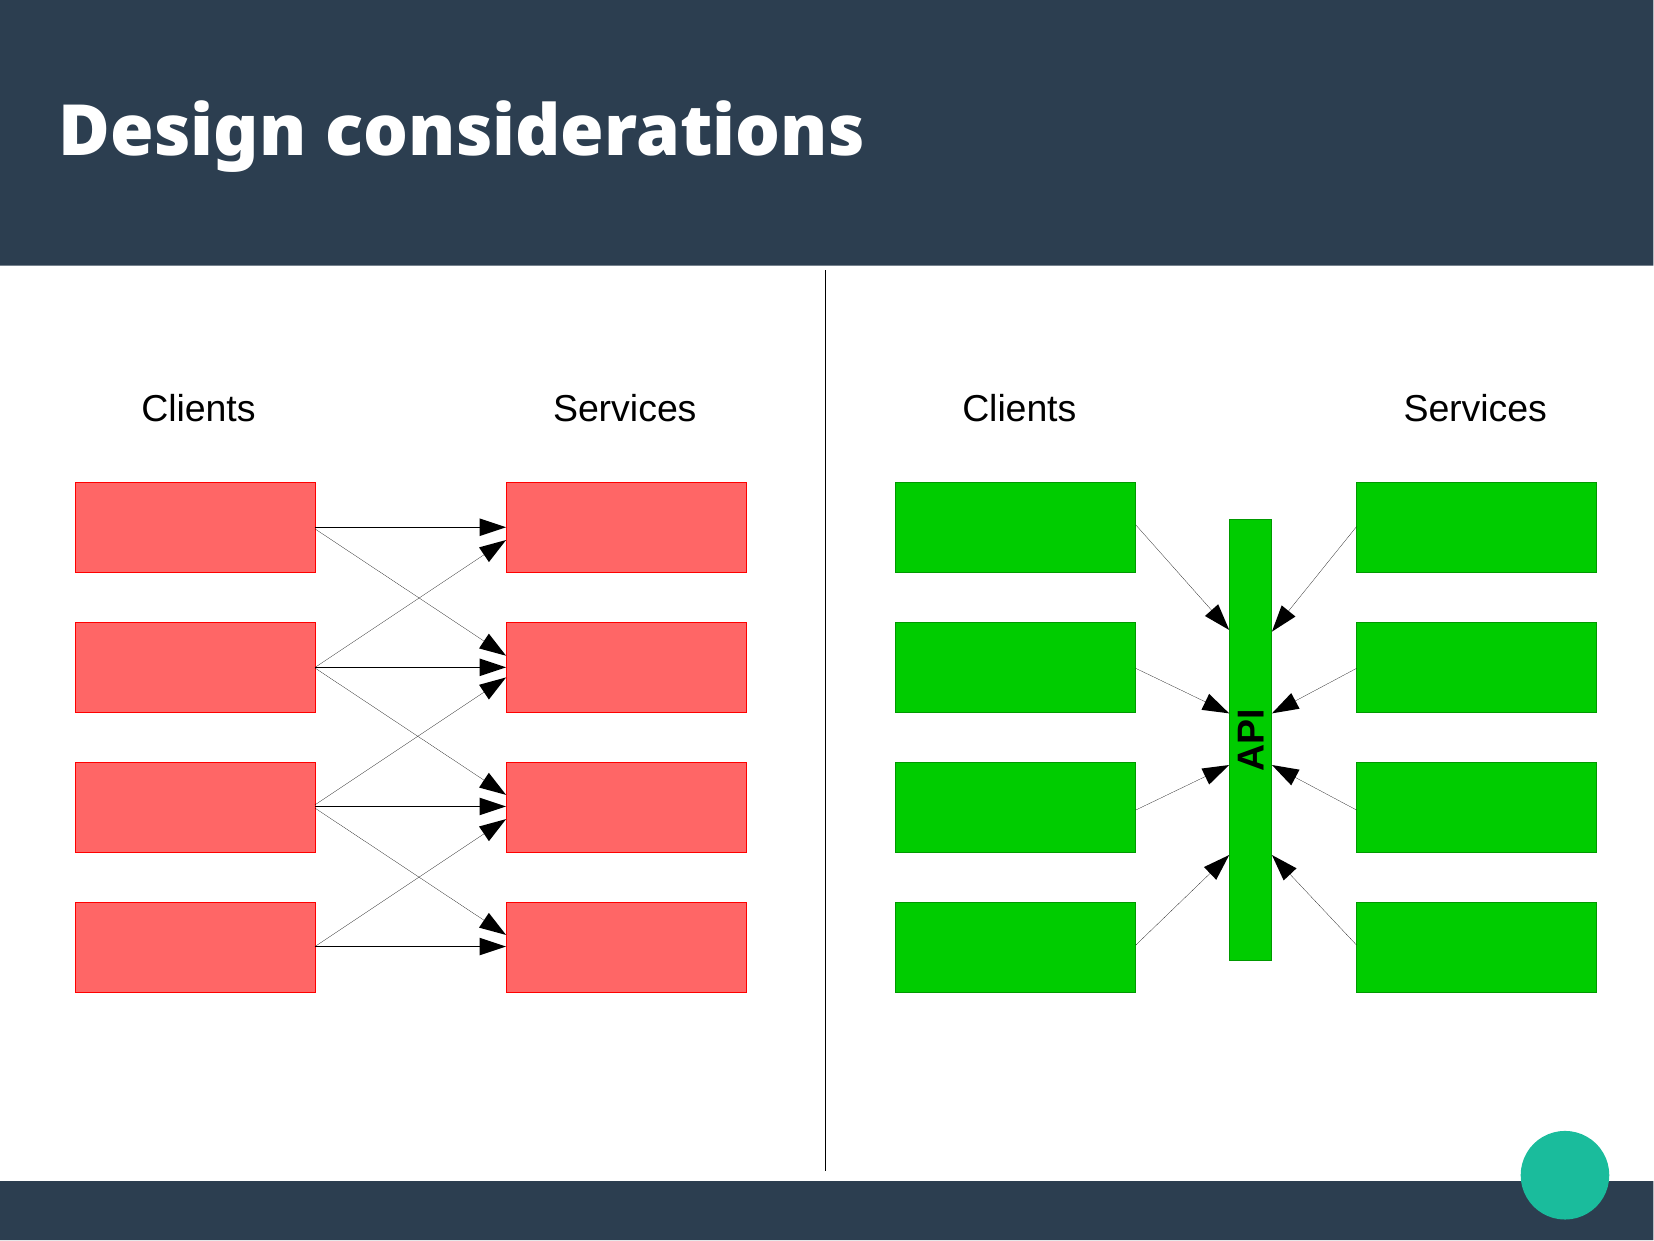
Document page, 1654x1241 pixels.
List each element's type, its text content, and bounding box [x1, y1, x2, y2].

text_box [75, 482, 316, 573]
text_box [75, 622, 316, 713]
text_box [895, 622, 1136, 713]
text_box [506, 482, 747, 573]
text_box [506, 622, 747, 713]
title Design considerations [59, 49, 1595, 207]
text_box [75, 902, 316, 993]
text_box [1356, 482, 1597, 573]
text_box [895, 762, 1136, 853]
text_box Services [1388, 380, 1563, 438]
text_box [1356, 622, 1597, 713]
text_box Clients [947, 380, 1092, 438]
text_box [1356, 902, 1597, 993]
text_box API [1229, 519, 1272, 961]
text_box Services [538, 380, 712, 438]
text_box [1356, 762, 1597, 853]
text_box Clients [126, 380, 271, 438]
text_box [506, 902, 747, 993]
text_box [895, 482, 1136, 573]
text_box [75, 762, 316, 853]
text_box [895, 902, 1136, 993]
text_box [506, 762, 747, 853]
